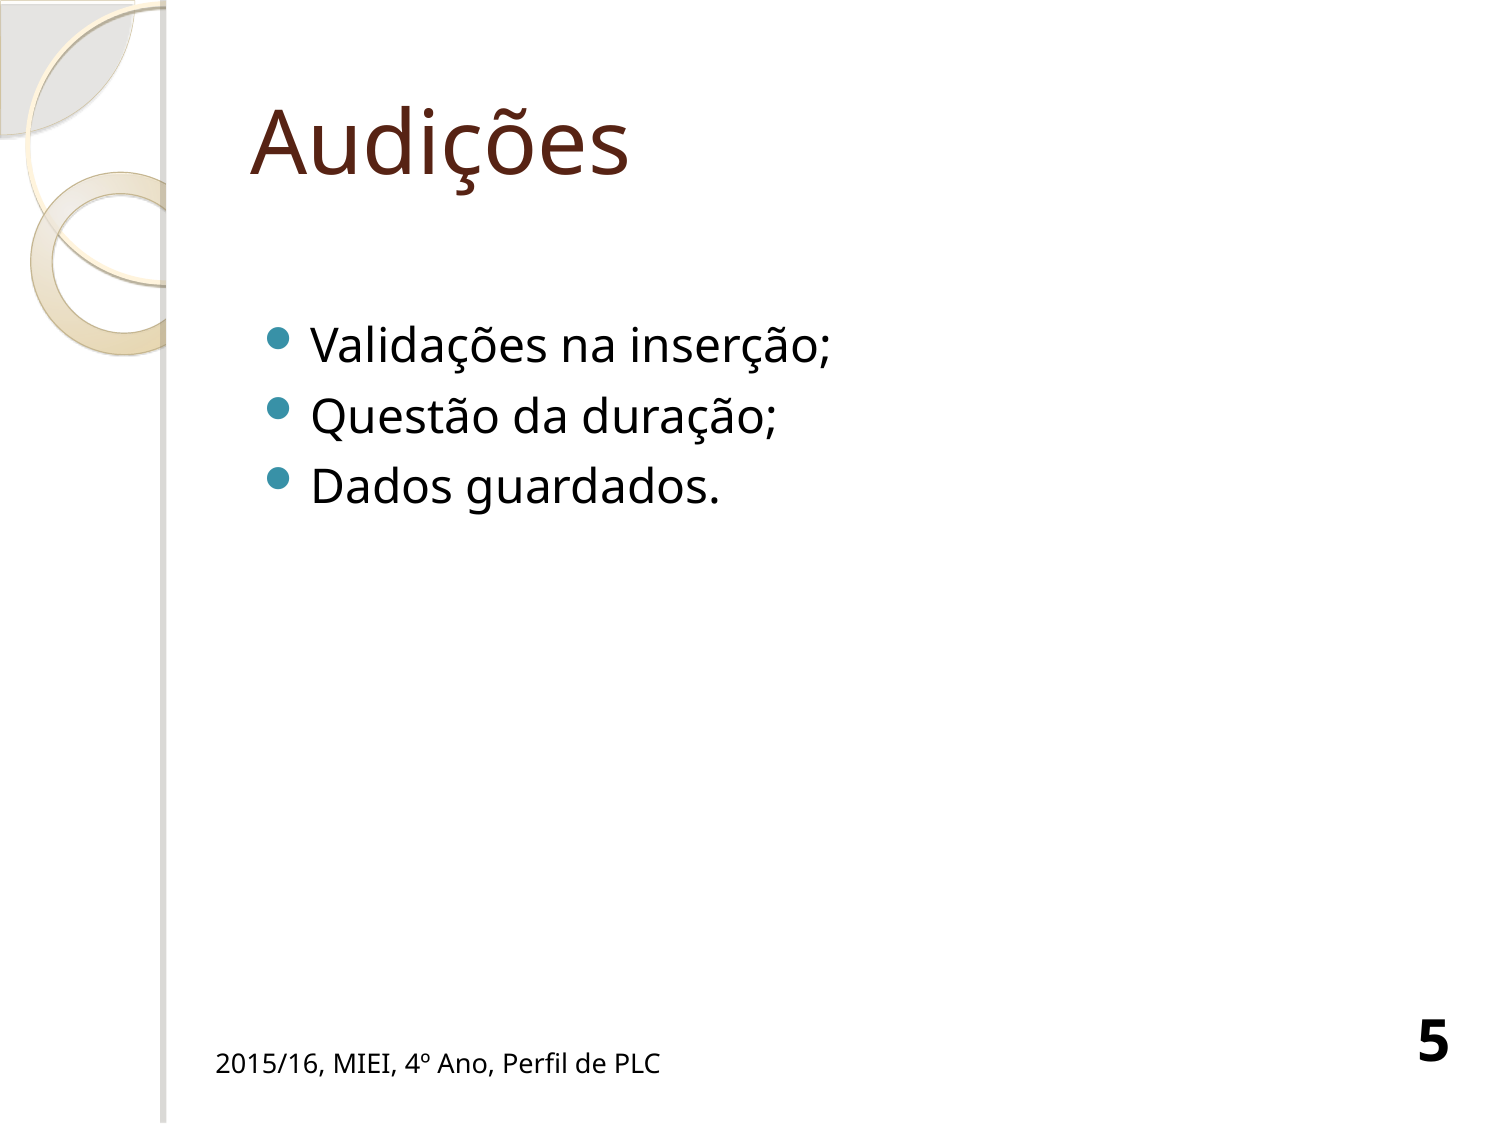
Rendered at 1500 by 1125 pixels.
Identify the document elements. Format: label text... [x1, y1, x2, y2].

text_box 2015/16, MIEI, 4º Ano, Perfil de PLC [200, 1039, 1173, 1087]
text_box 5 [1345, 996, 1466, 1082]
list Validações na inserção; Questão da duração; Dados guardados. [235, 237, 1405, 936]
title Audições [235, 45, 1466, 233]
